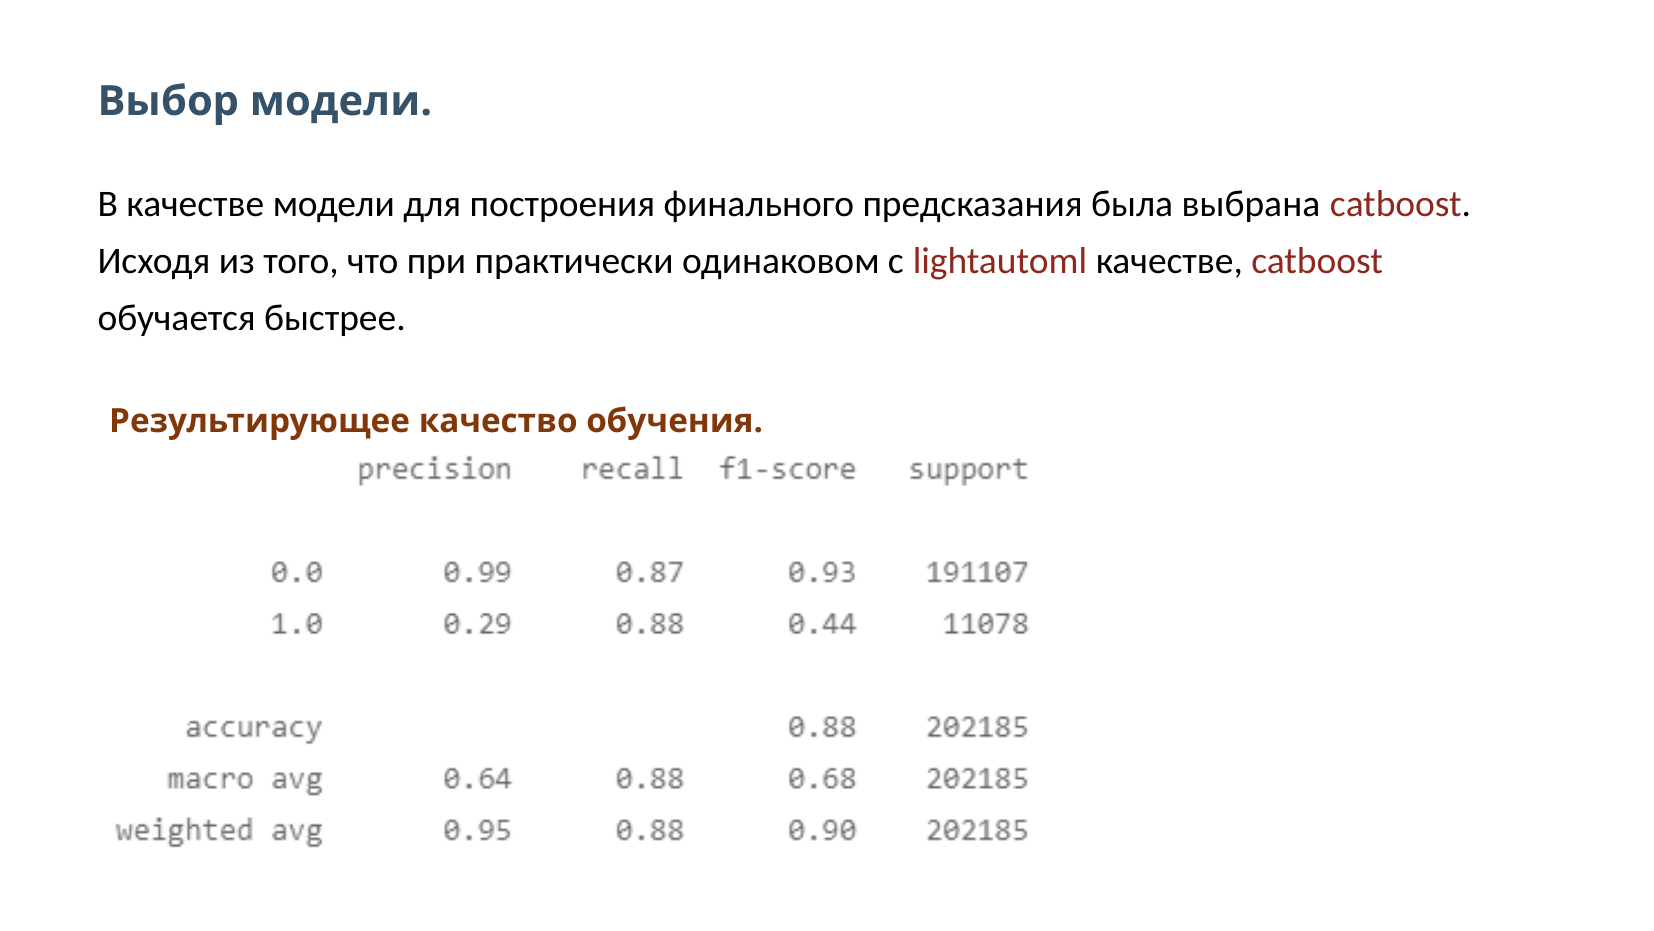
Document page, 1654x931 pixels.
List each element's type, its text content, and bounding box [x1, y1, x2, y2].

text_box Выбор модели. В качестве модели для построения финального предсказания была выбрана сatboost. Исходя из того, что при практически одинаковом с lightautoml качестве, catboost обучается быстрее. [82, 63, 1560, 349]
picture [94, 448, 1061, 881]
text_box Результирующее качество обучения. [94, 389, 815, 469]
